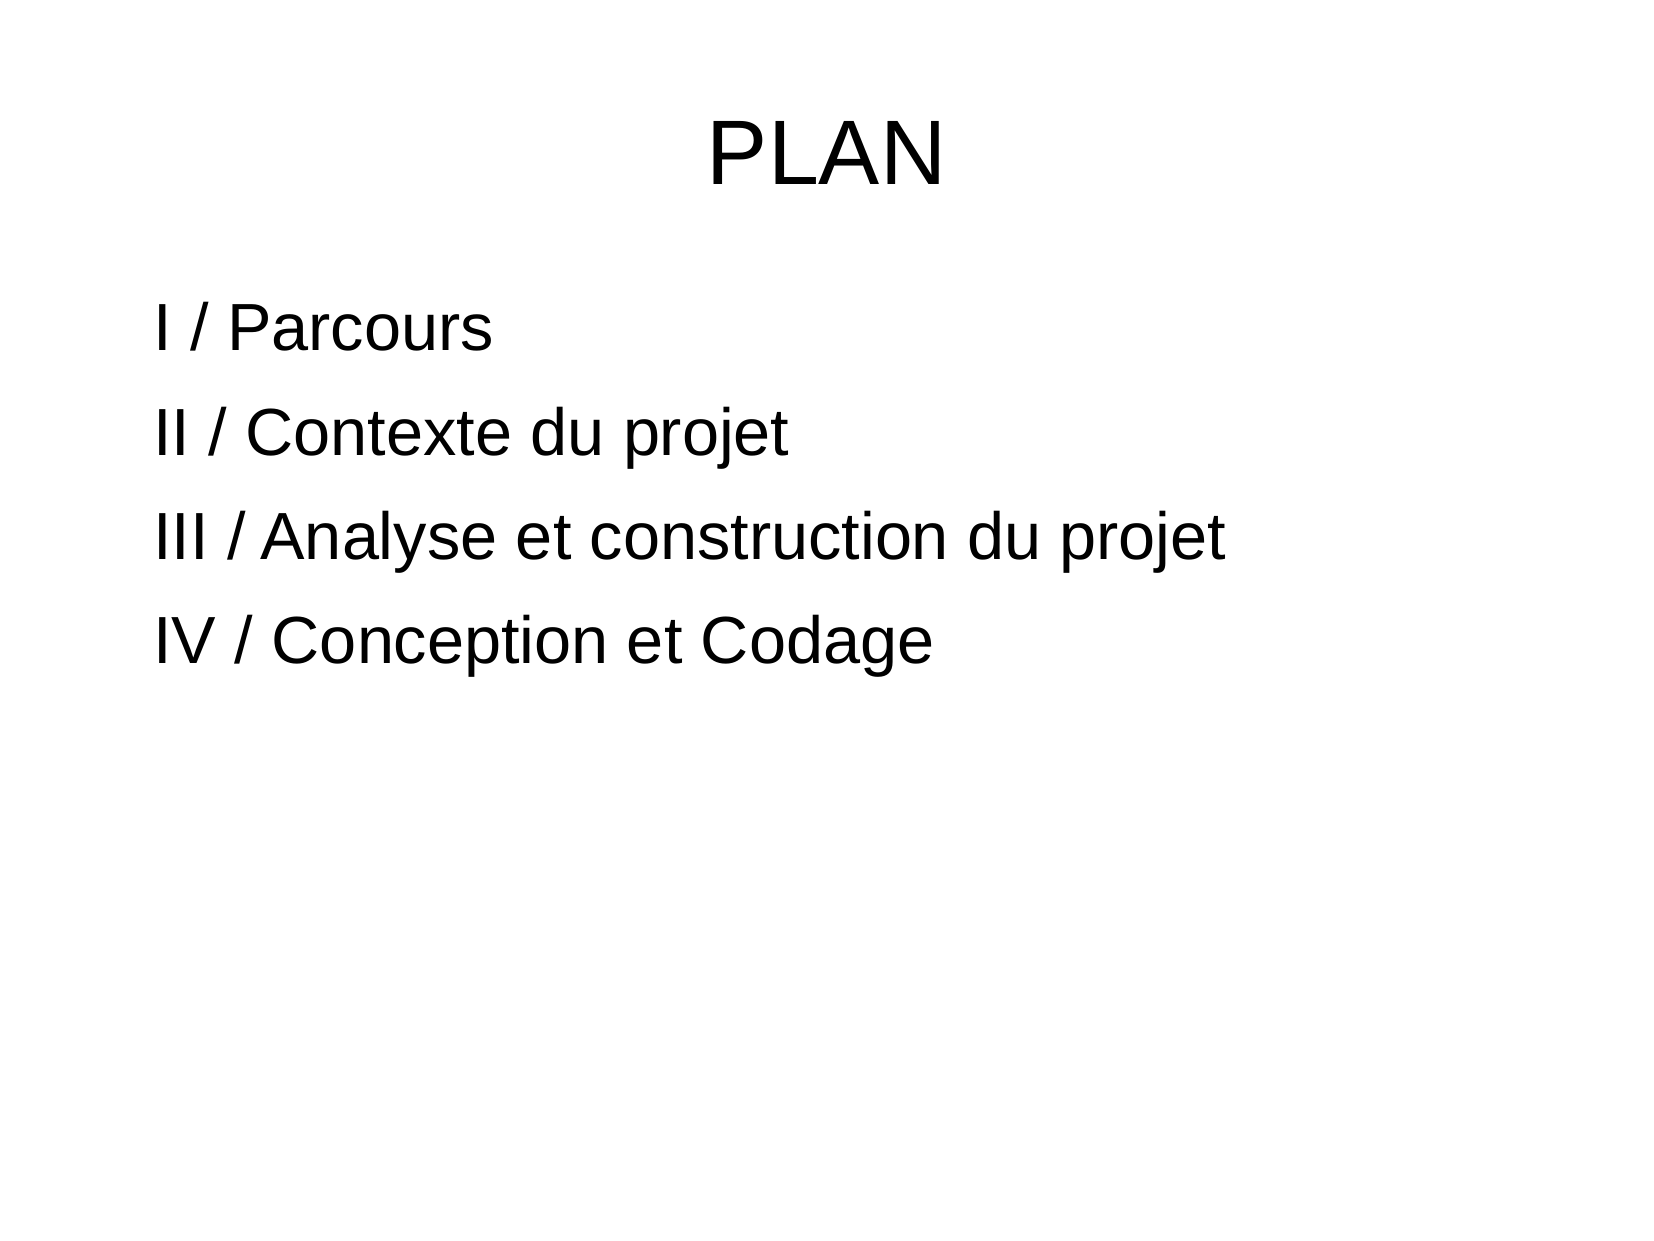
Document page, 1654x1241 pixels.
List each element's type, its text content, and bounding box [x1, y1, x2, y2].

list I / Parcours II / Contexte du projet III / Analyse et construction du projet IV / Conception et Codage [82, 290, 1571, 1010]
title PLAN [82, 49, 1571, 257]
